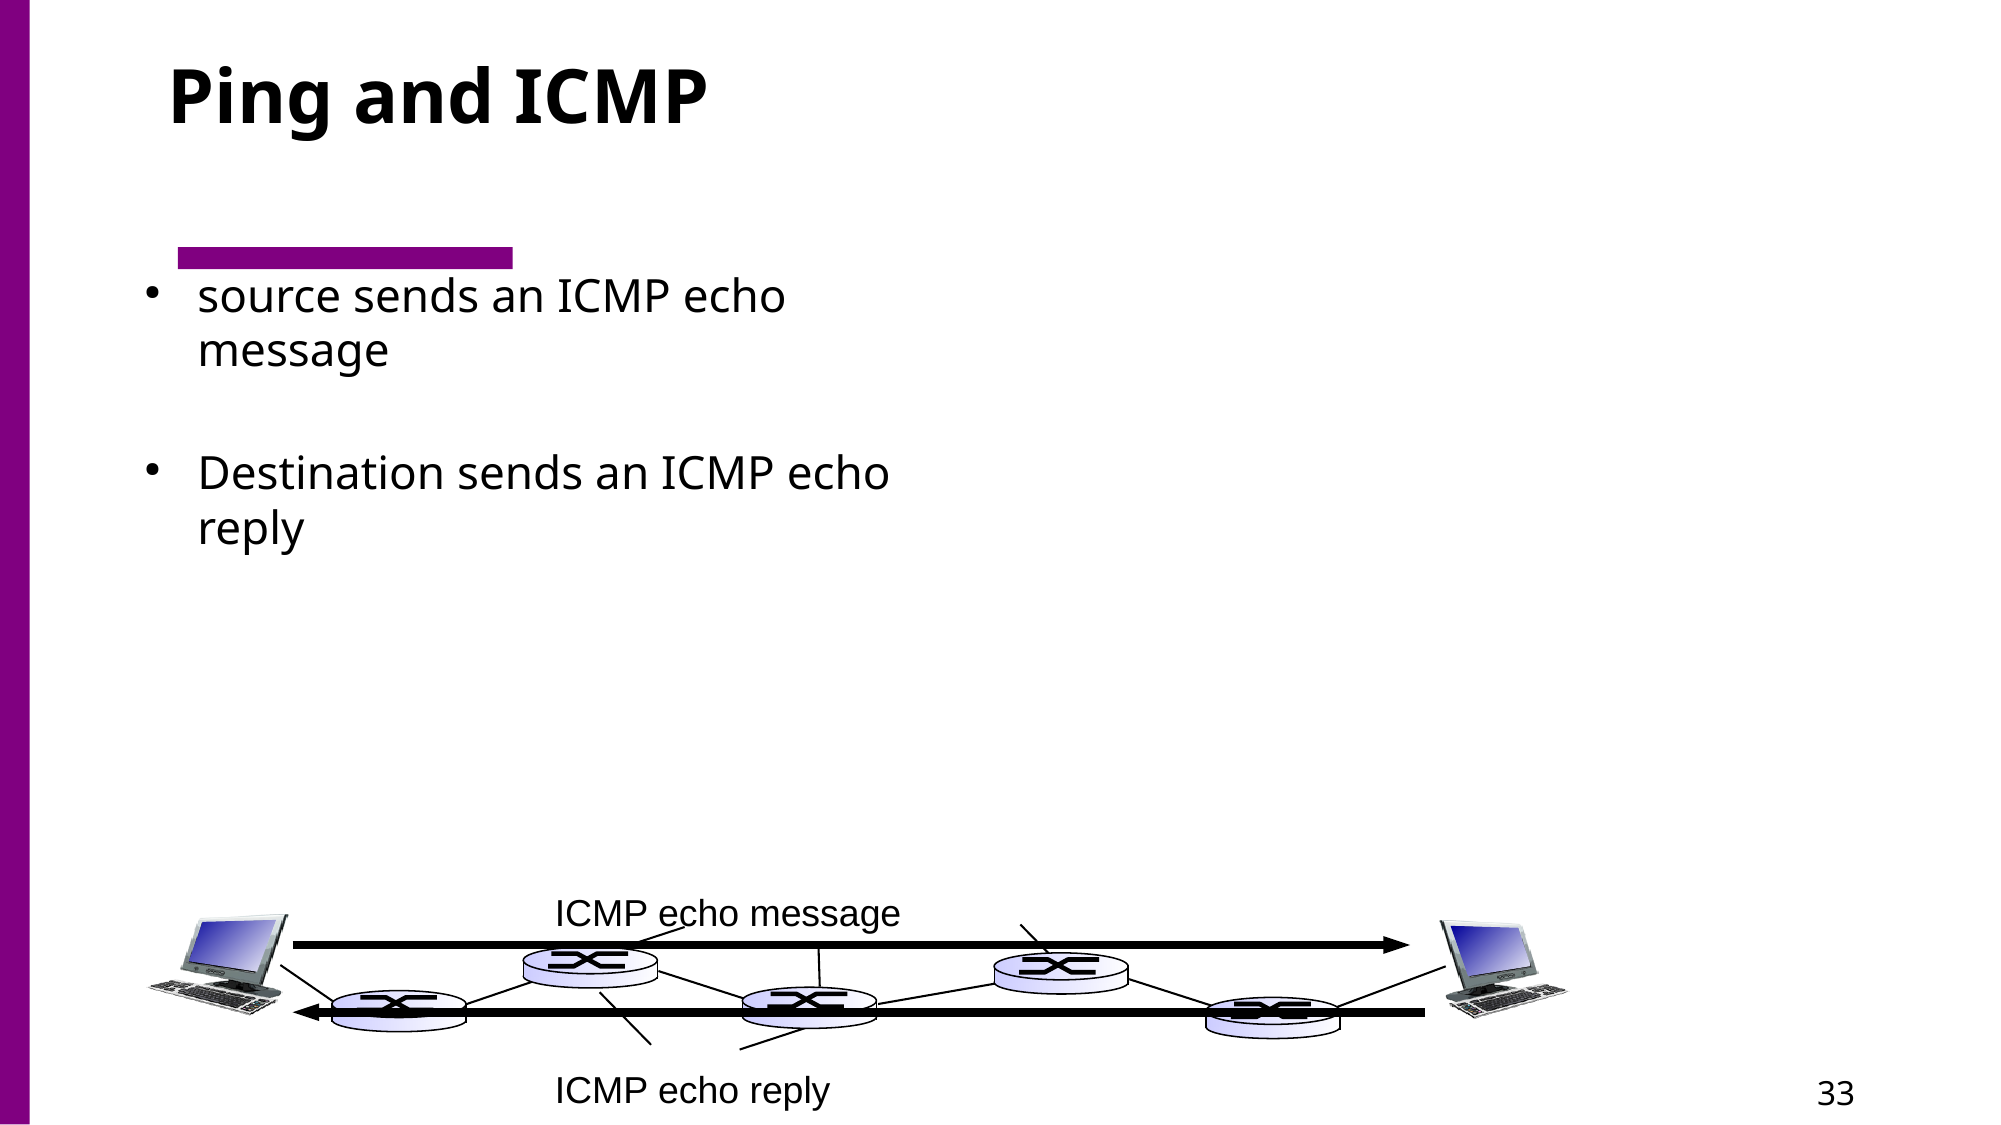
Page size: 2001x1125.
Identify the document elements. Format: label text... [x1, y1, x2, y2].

text_box [798, 1003, 815, 1008]
text_box [1207, 997, 1339, 1008]
title Ping and ICMP [116, 14, 1817, 174]
text_box ICMP echo reply [540, 1062, 846, 1119]
text_box [188, 919, 277, 972]
text_box [1450, 925, 1531, 977]
text_box [1206, 1017, 1339, 1039]
list source sends an ICMP echo message Destination sends an ICMP echo reply [111, 191, 963, 954]
text_box [332, 990, 466, 1008]
text_box [994, 952, 1128, 995]
text_box [742, 987, 877, 1008]
text_box [743, 1017, 876, 1029]
text_box ICMP echo message [540, 885, 917, 942]
text_box [523, 949, 657, 988]
text_box [333, 1017, 465, 1032]
picture [113, 909, 293, 1023]
picture [1436, 915, 1601, 1026]
